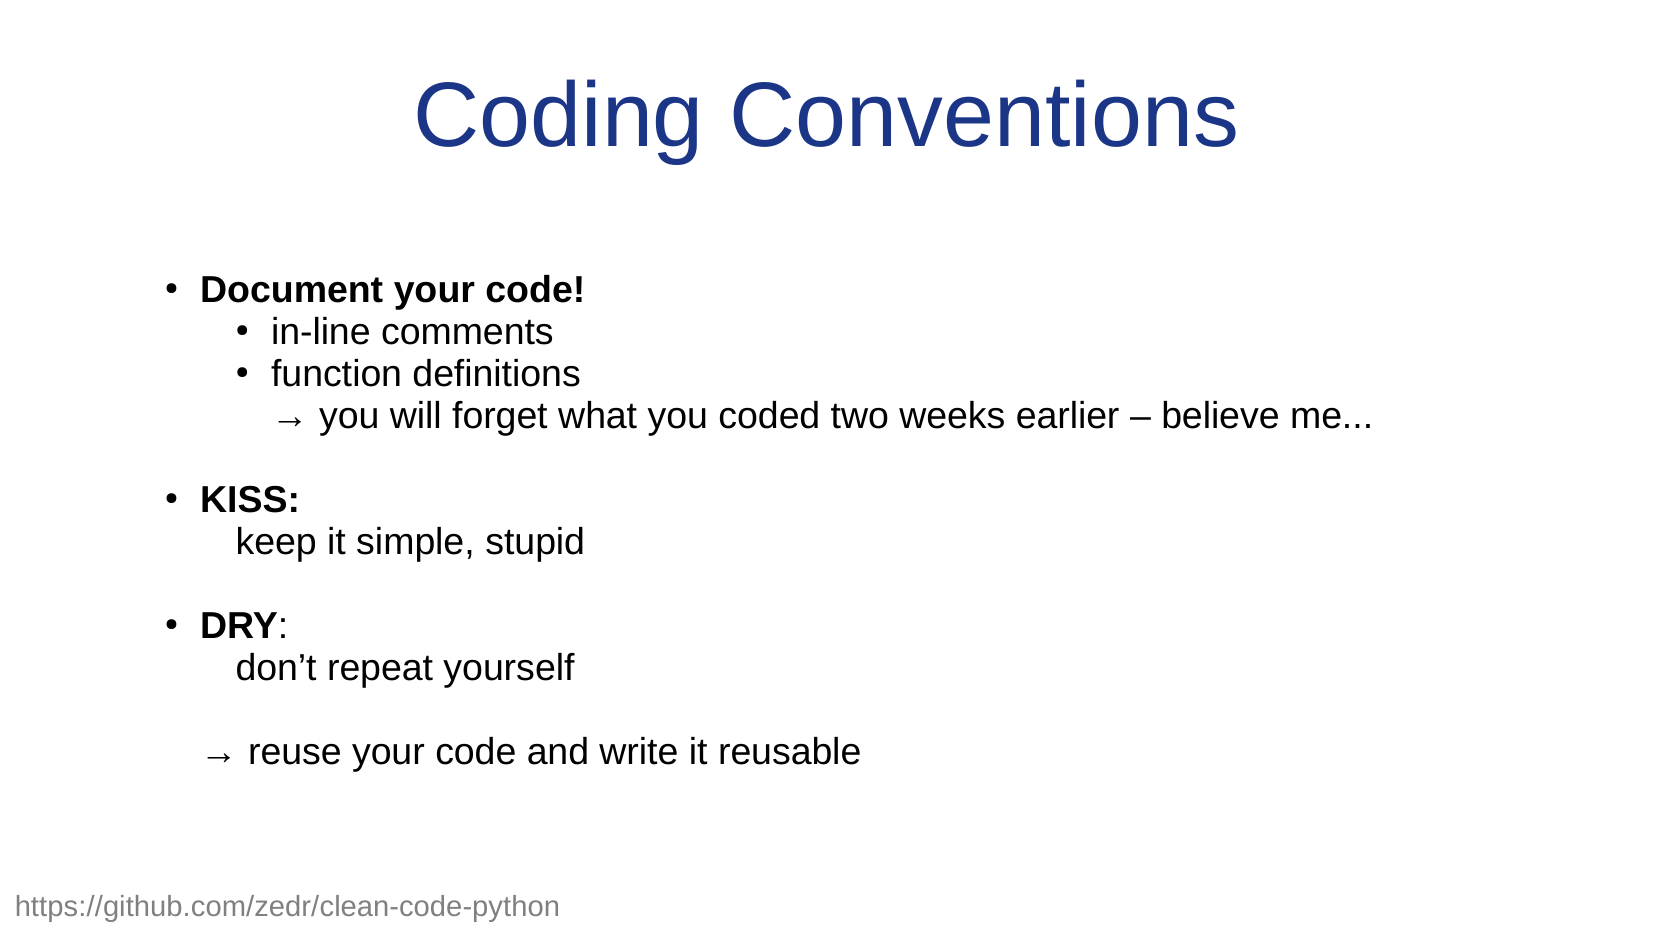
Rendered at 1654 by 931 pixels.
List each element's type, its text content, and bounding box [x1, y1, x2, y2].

text_box Document your code! in-line comments function definitions → you will forget what you coded two weeks earlier – believe me... KISS: keep it simple, stupid DRY: don’t repeat yourself → reuse your code and write it reusable [150, 261, 1531, 781]
title Coding Conventions [82, 37, 1571, 193]
text_box https://github.com/zedr/clean-code-python [0, 882, 1651, 931]
